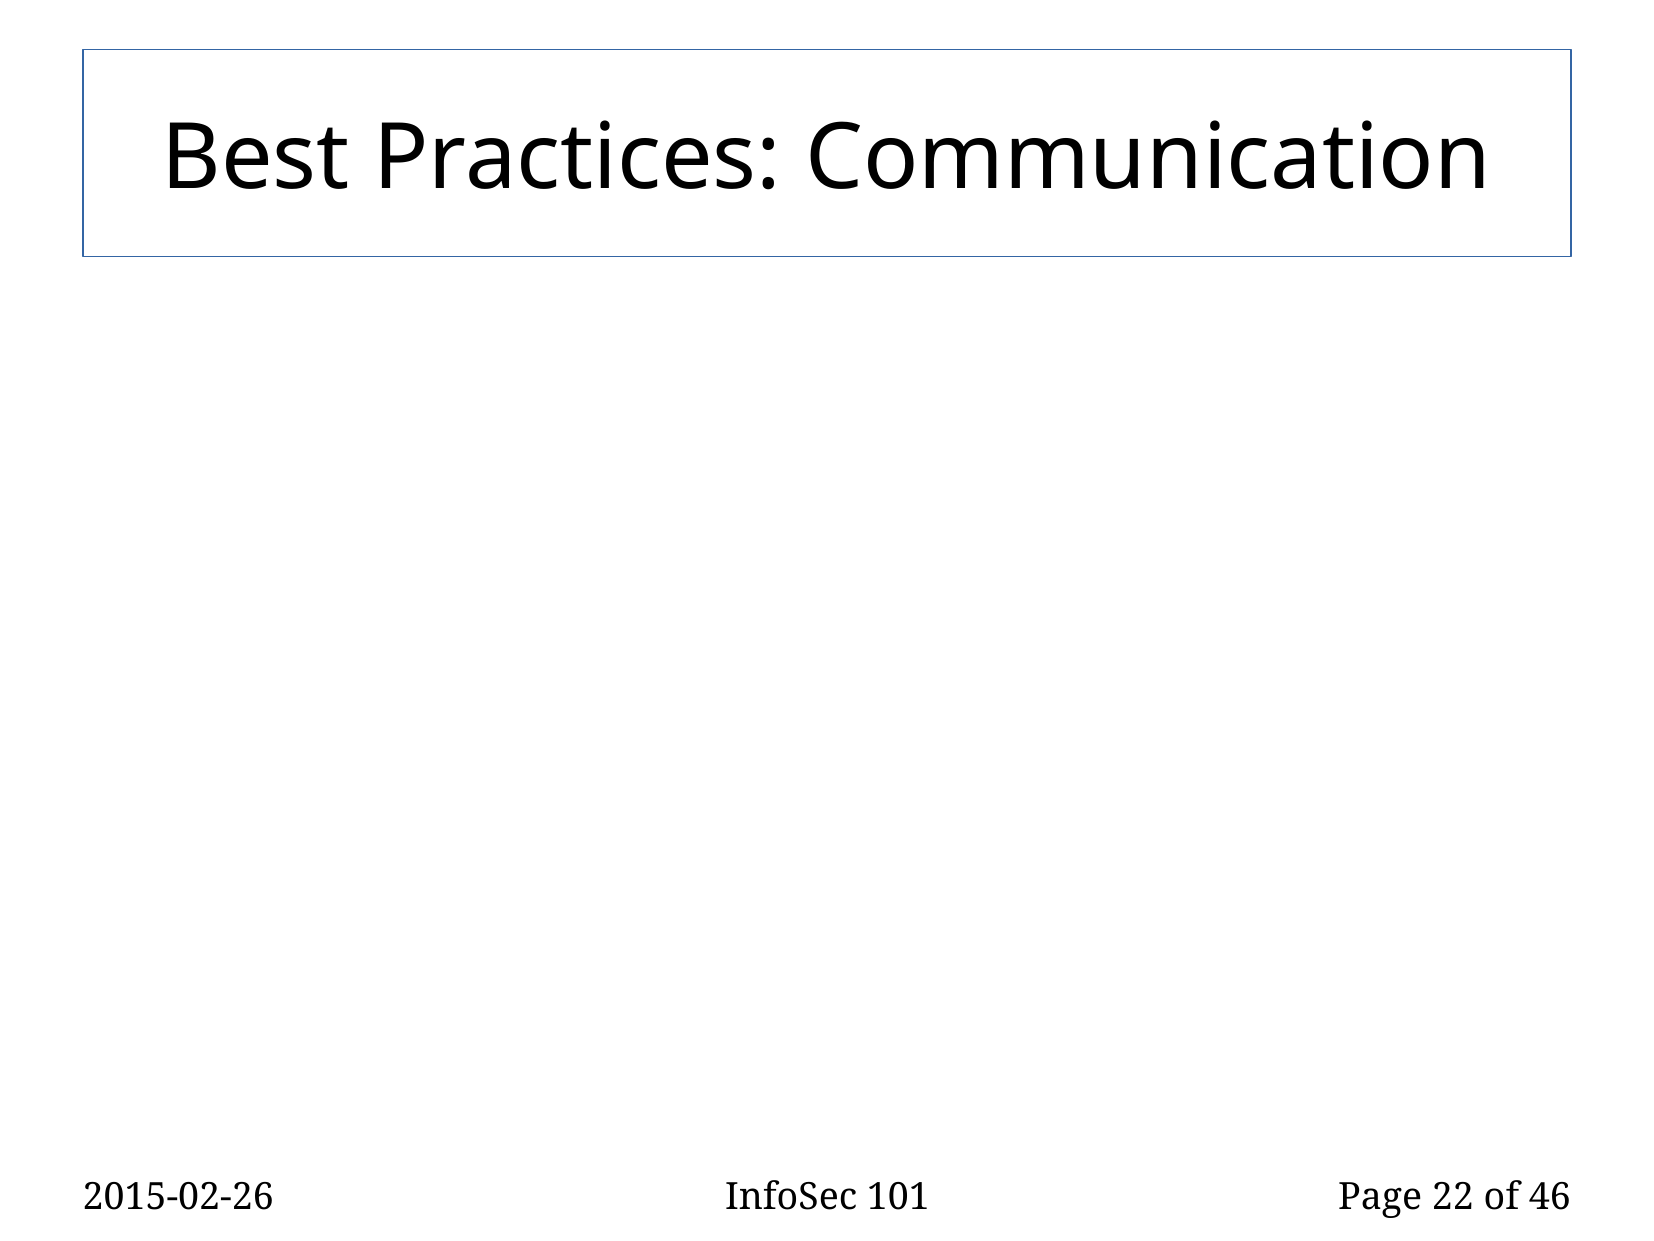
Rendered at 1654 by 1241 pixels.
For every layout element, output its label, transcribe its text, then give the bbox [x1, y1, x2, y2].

title Best Practices: Communication [82, 49, 1571, 257]
